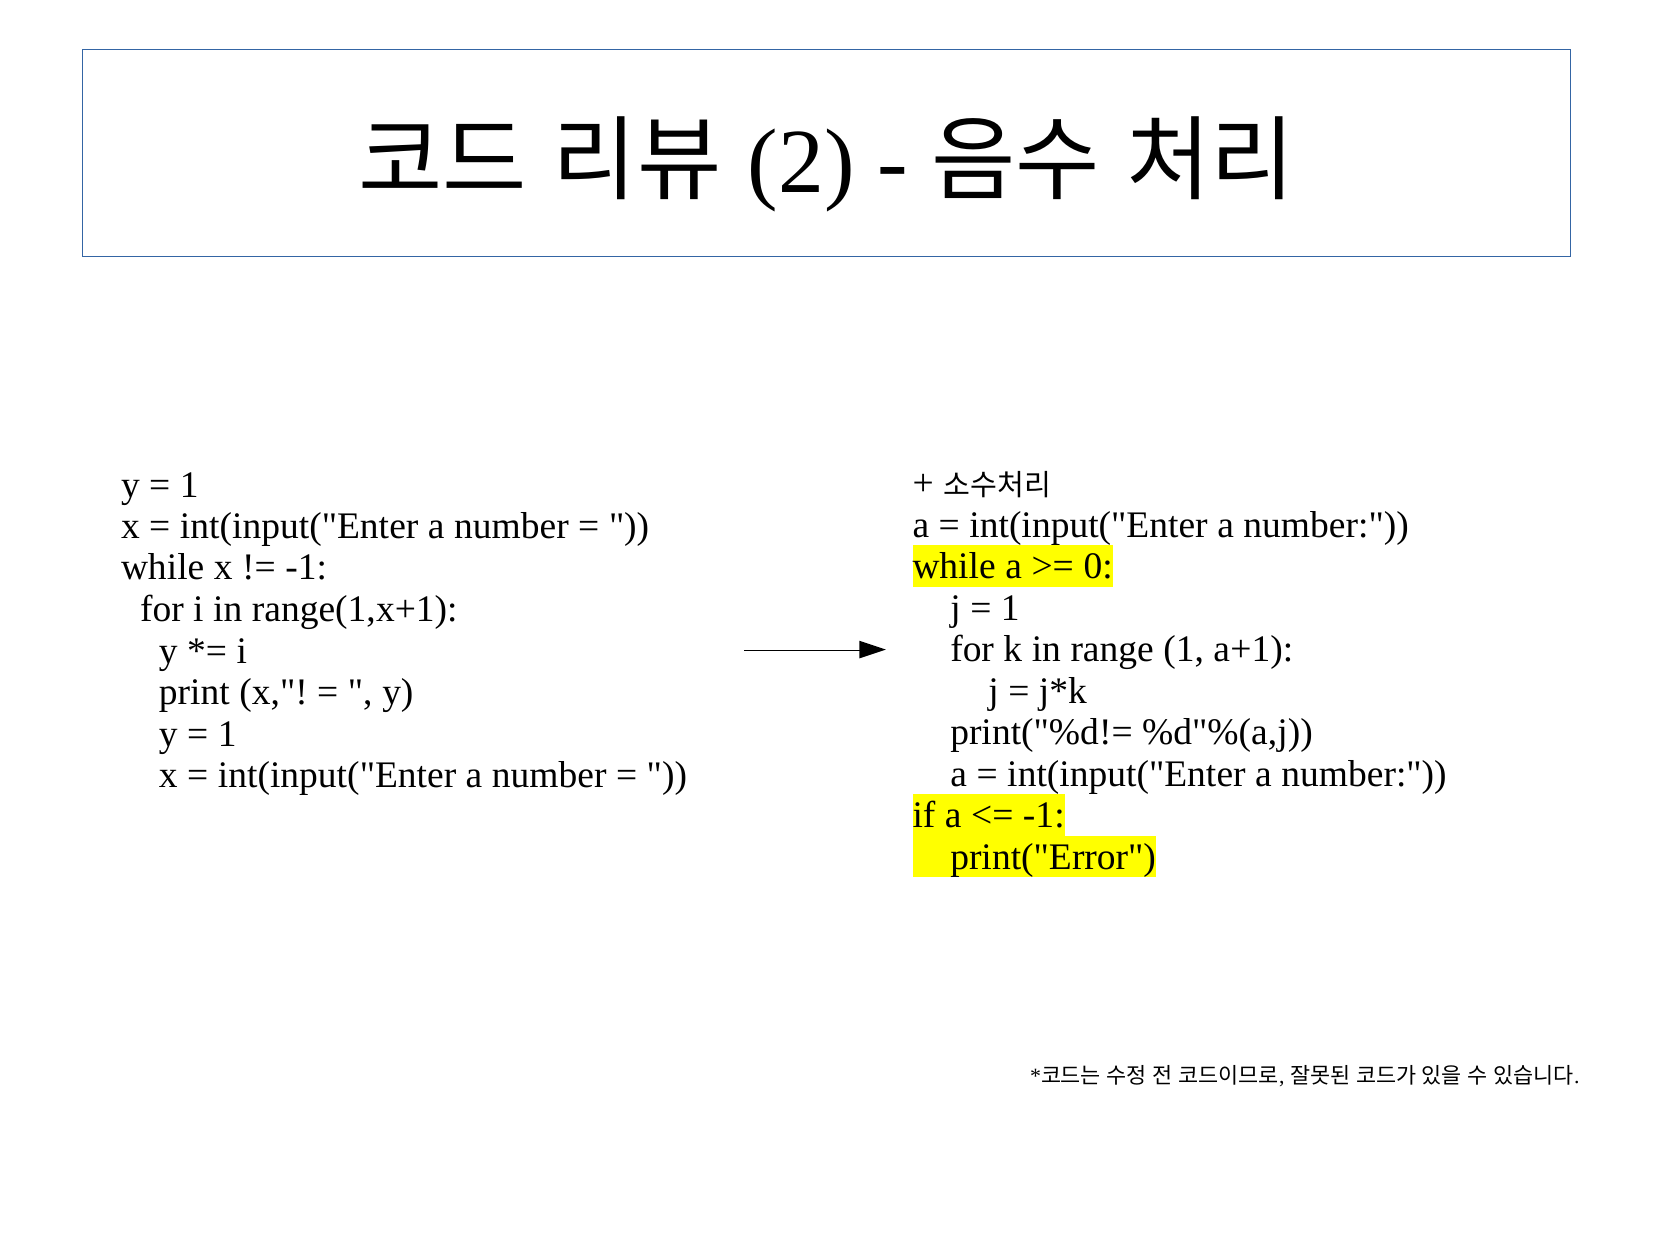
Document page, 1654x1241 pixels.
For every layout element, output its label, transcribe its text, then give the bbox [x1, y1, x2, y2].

text_box *코드는 수정 전 코드이므로, 잘못된 코드가 있을 수 있습니다. [1015, 1051, 1654, 1233]
title 코드 리뷰 (2) - 음수 처리 [82, 49, 1571, 257]
text_box + 소수처리 a = int(input("Enter a number:")) while a >= 0: j = 1 for k in range (1, a+1): j = j*k print("%d!= %d"%(a,j)) a = int(input("Enter a number:")) if a <= -1: print("Error") [897, 453, 1548, 941]
text_box y = 1 x = int(input("Enter a number = ")) while x != -1: for i in range(1,x+1): y *= i print (x,"! = ", y) y = 1 x = int(input("Enter a number = ")) [106, 456, 804, 804]
